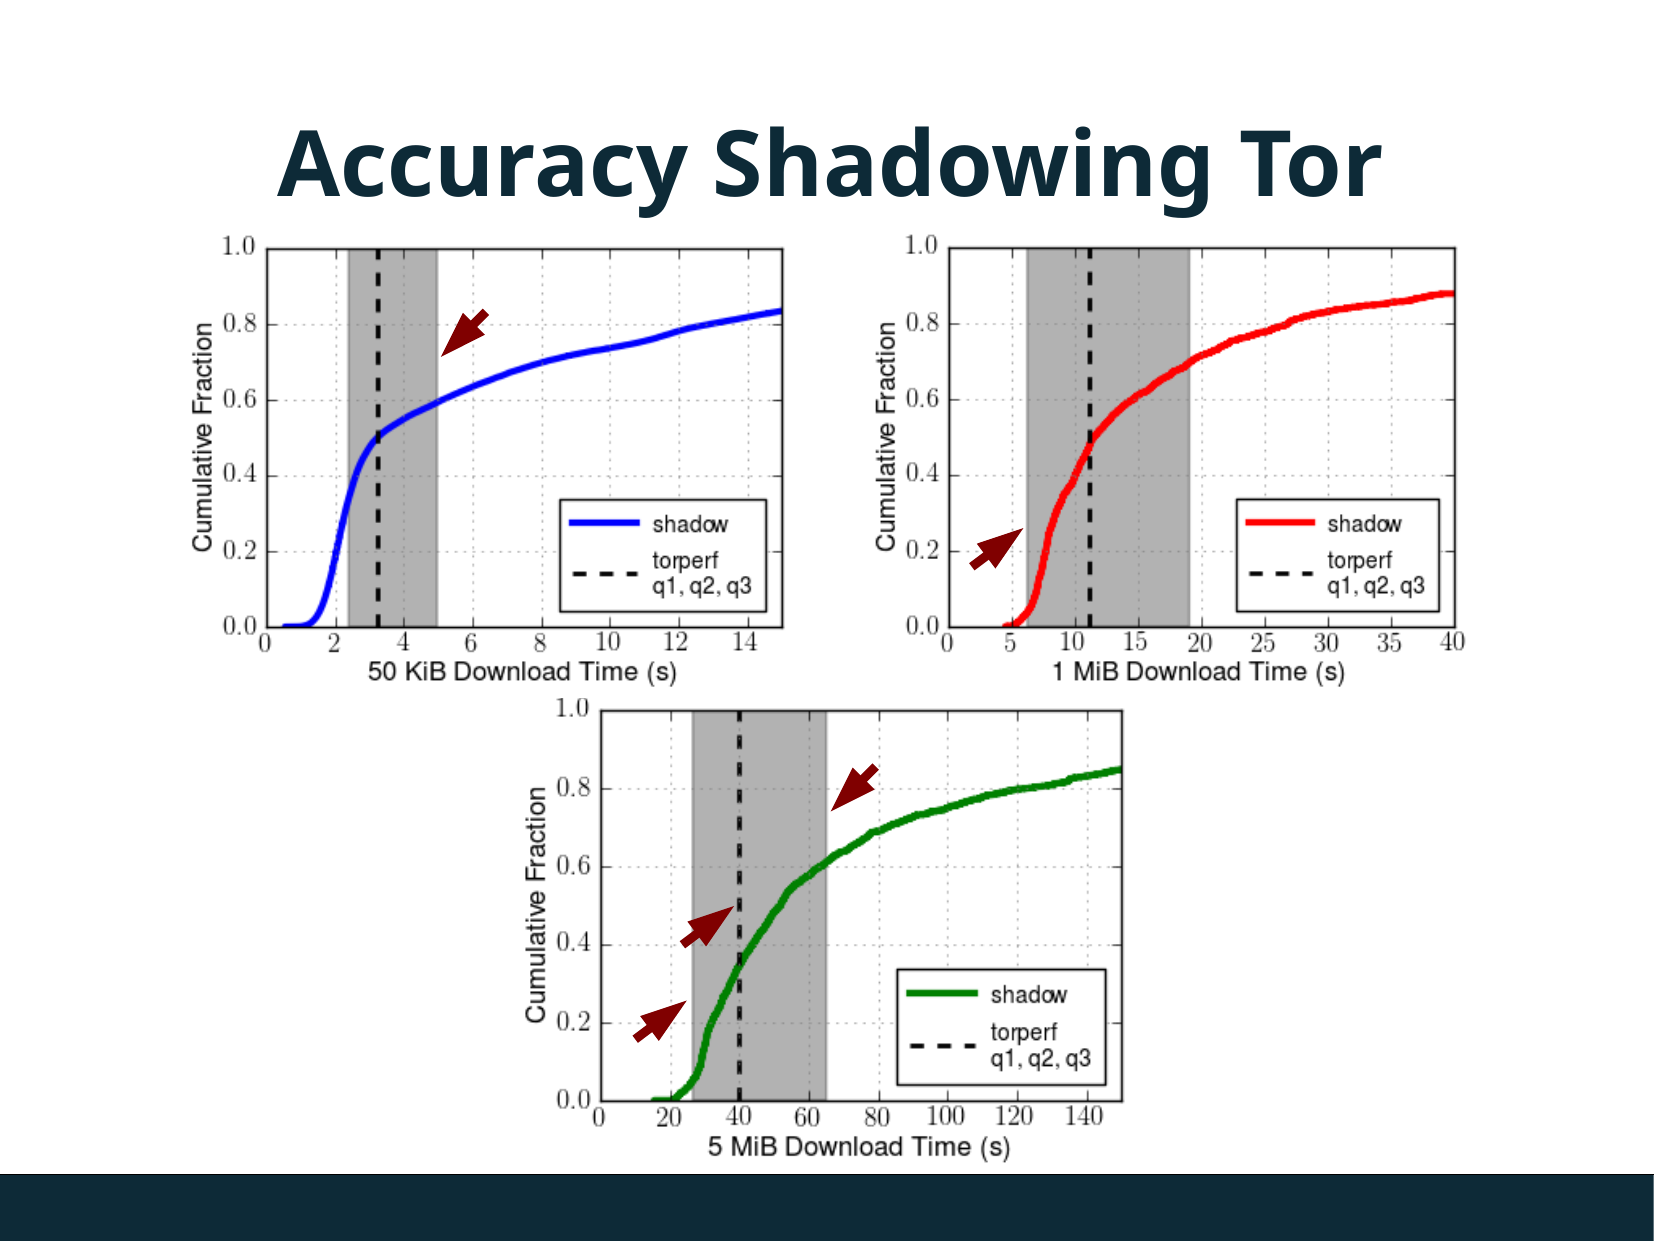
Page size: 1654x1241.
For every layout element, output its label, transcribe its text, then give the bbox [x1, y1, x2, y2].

title Accuracy Shadowing Tor [86, 57, 1575, 265]
picture [170, 224, 1486, 1174]
